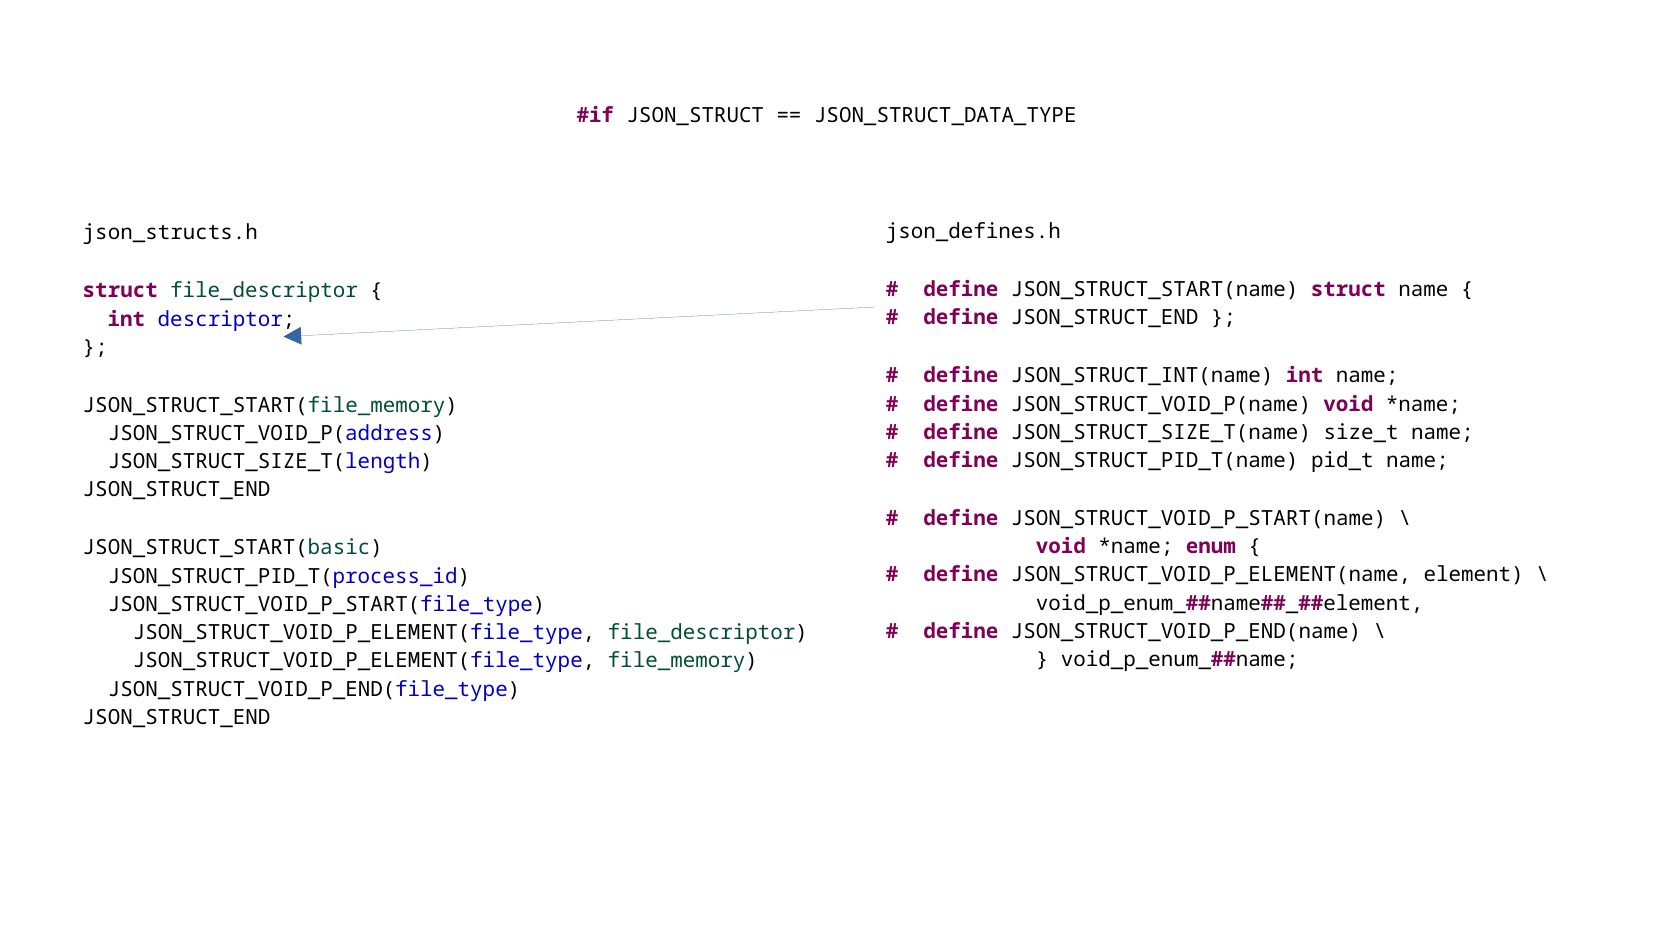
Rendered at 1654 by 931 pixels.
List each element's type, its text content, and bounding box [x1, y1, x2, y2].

list json_structs.h struct file_descriptor { int descriptor; }; JSON_STRUCT_START(file_memory) JSON_STRUCT_VOID_P(address) JSON_STRUCT_SIZE_T(length) JSON_STRUCT_END JSON_STRUCT_START(basic) JSON_STRUCT_PID_T(process_id) JSON_STRUCT_VOID_P_START(file_type) JSON_STRUCT_VOID_P_ELEMENT(file_type, file_descriptor) JSON_STRUCT_VOID_P_ELEMENT(file_type, file_memory) JSON_STRUCT_VOID_P_END(file_type) JSON_STRUCT_END [82, 217, 827, 758]
list json_defines.h # define JSON_STRUCT_START(name) struct name { # define JSON_STRUCT_END }; # define JSON_STRUCT_INT(name) int name; # define JSON_STRUCT_VOID_P(name) void *name; # define JSON_STRUCT_SIZE_T(name) size_t name; # define JSON_STRUCT_PID_T(name) pid_t name; # define JSON_STRUCT_VOID_P_START(name) \ void *name; enum { # define JSON_STRUCT_VOID_P_ELEMENT(name, element) \ void_p_enum_##name##_##element, # define JSON_STRUCT_VOID_P_END(name) \ } void_p_enum_##name; [885, 216, 1571, 756]
title #if JSON_STRUCT == JSON_STRUCT_DATA_TYPE [82, 37, 1571, 193]
